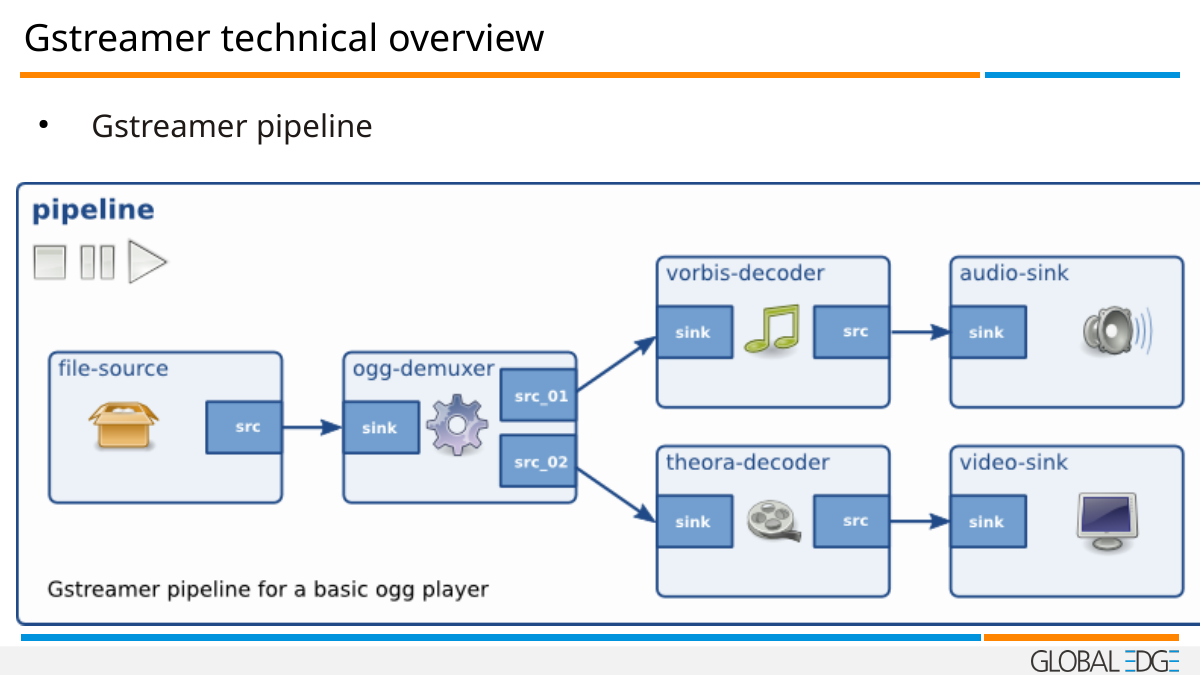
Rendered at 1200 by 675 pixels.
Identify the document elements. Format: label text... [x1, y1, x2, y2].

list Gstreamer pipeline [20, 106, 1004, 182]
picture [1031, 650, 1179, 672]
title Gstreamer technical overview [12, 9, 1088, 63]
picture [16, 182, 1200, 626]
